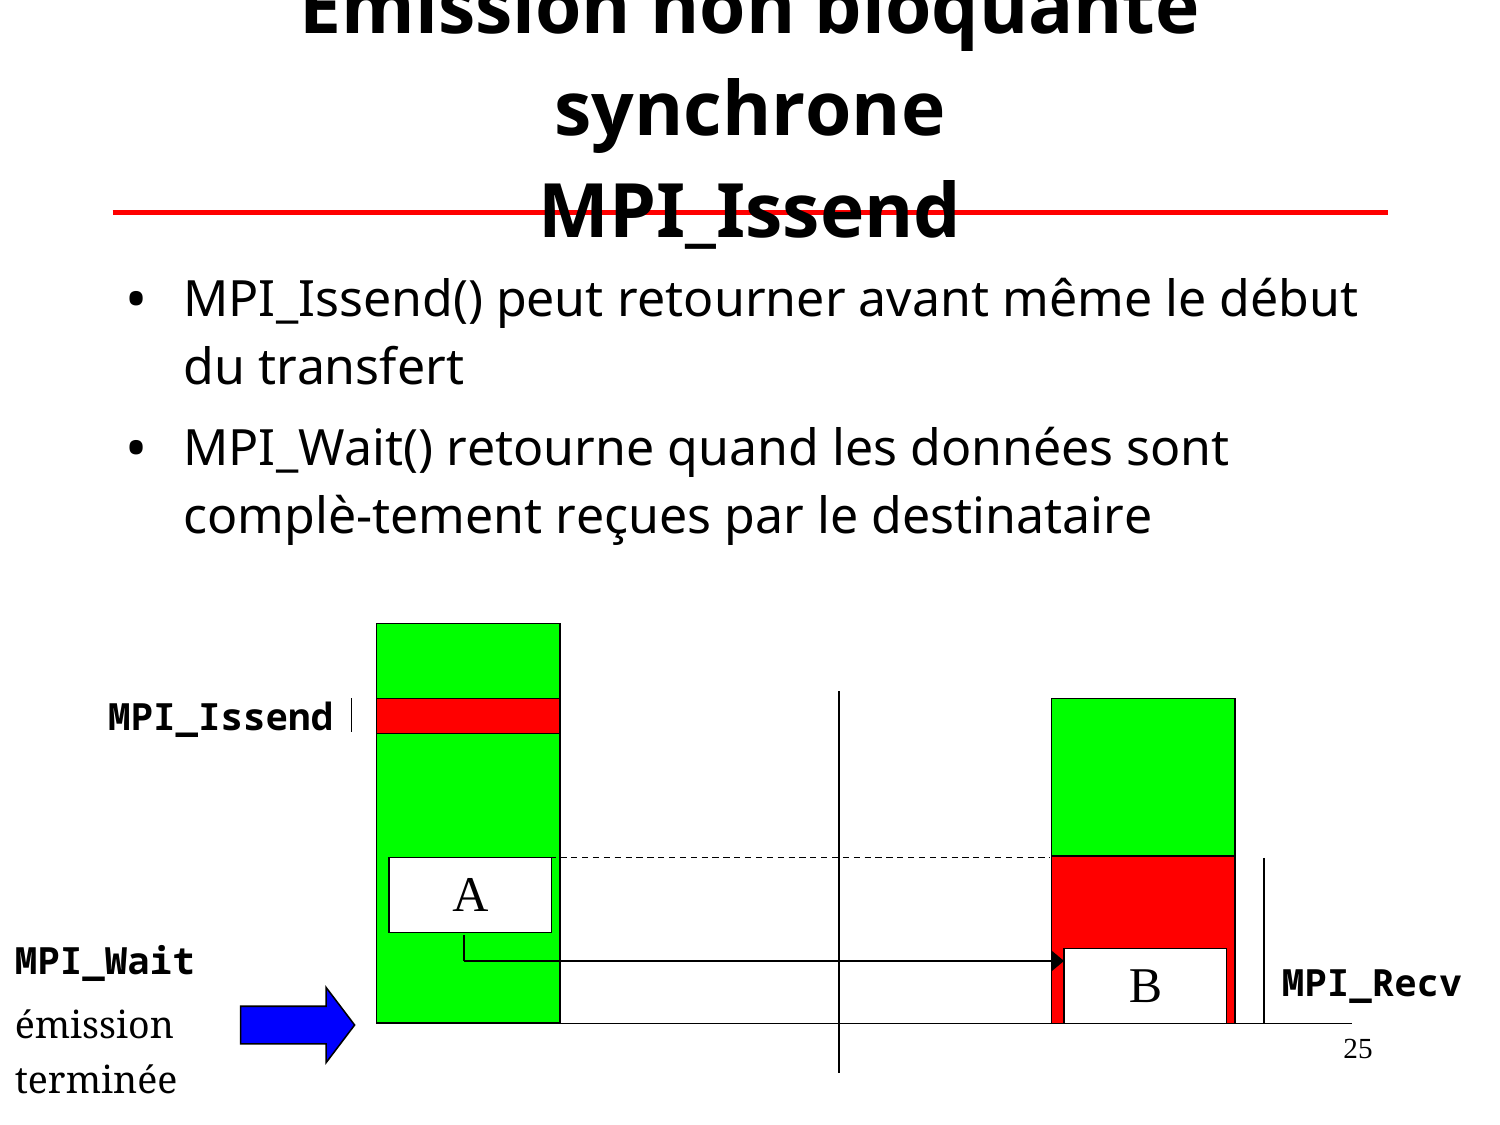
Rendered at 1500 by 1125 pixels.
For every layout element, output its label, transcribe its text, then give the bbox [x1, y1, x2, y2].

text_box A [389, 857, 552, 933]
text_box [1051, 962, 1064, 1024]
text_box [376, 931, 561, 1024]
text_box MPI_Wait émission terminée [0, 926, 267, 1113]
text_box [376, 698, 561, 734]
text_box [240, 987, 355, 1063]
title Emission non bloquante synchrone MPI_Issend [112, 8, 1388, 204]
text_box [1051, 855, 1236, 1024]
list MPI_Issend() peut retourner avant même le début du transfert MPI_Wait() retourne quand les données sont complè-tement reçues par le destinataire [112, 254, 1388, 931]
text_box MPI_Issend [93, 682, 349, 749]
text_box B [1064, 948, 1227, 1024]
text_box MPI_Recv [1267, 948, 1477, 1015]
